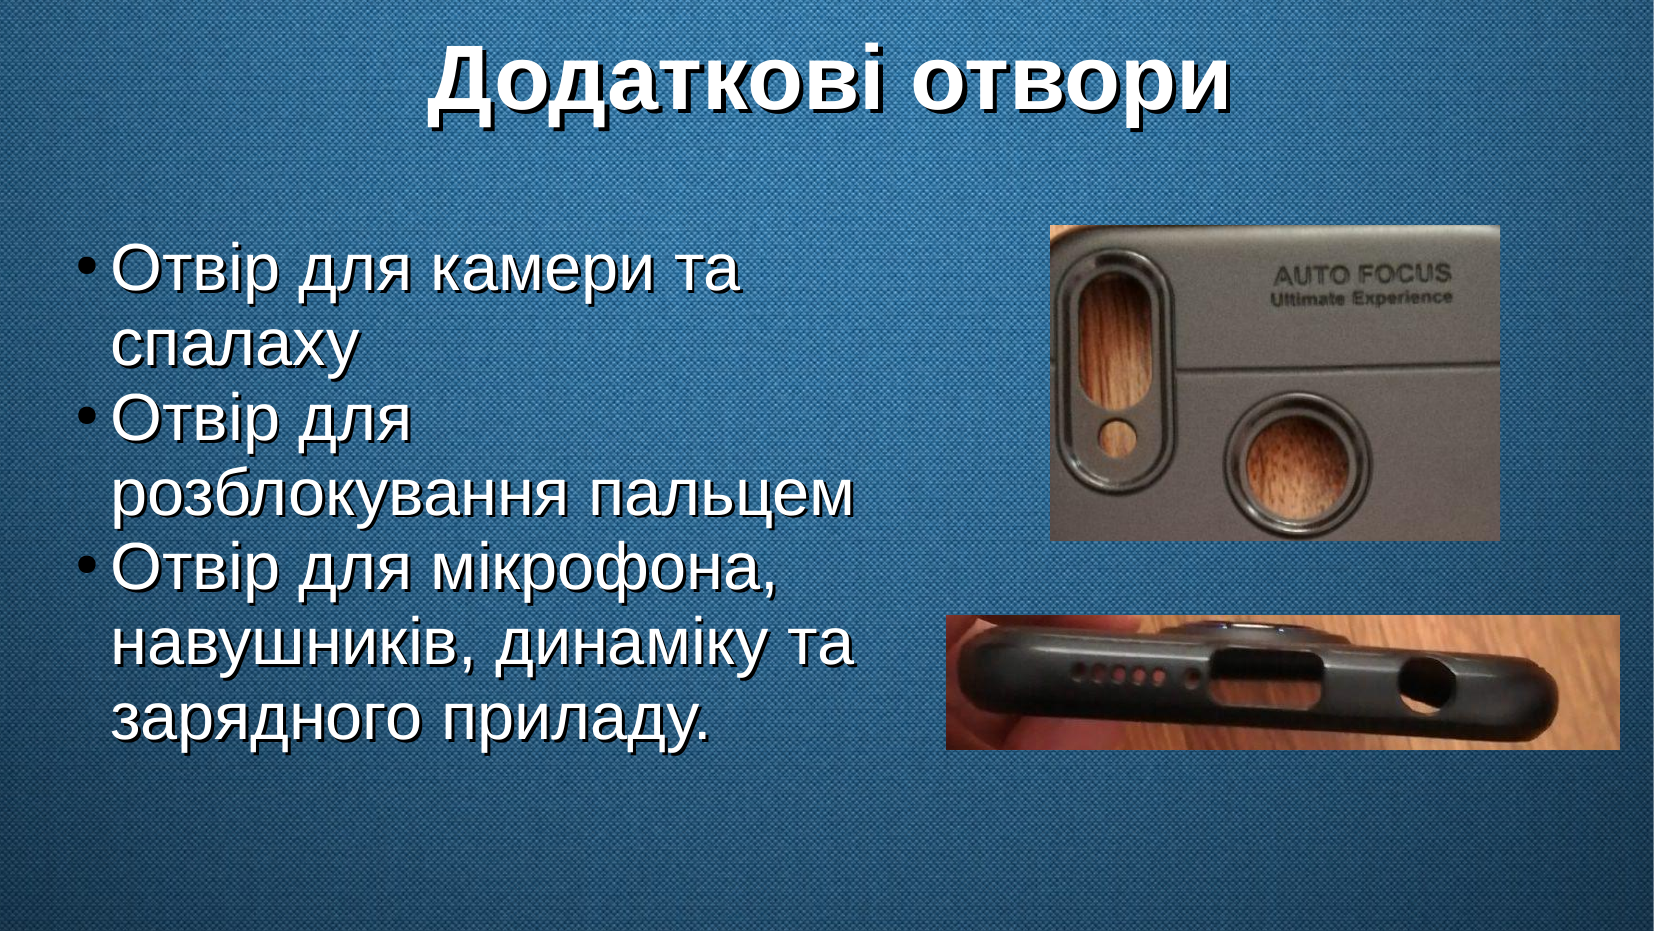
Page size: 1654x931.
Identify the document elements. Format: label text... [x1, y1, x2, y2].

subtitle Отвір для камери та спалаху Отвір для розблокування пальцем Отвір для мікрофона, навушників, динаміку та зарядного приладу. [75, 98, 886, 886]
title Додаткові отвори [86, 0, 1576, 156]
picture [0, 0, 1654, 931]
